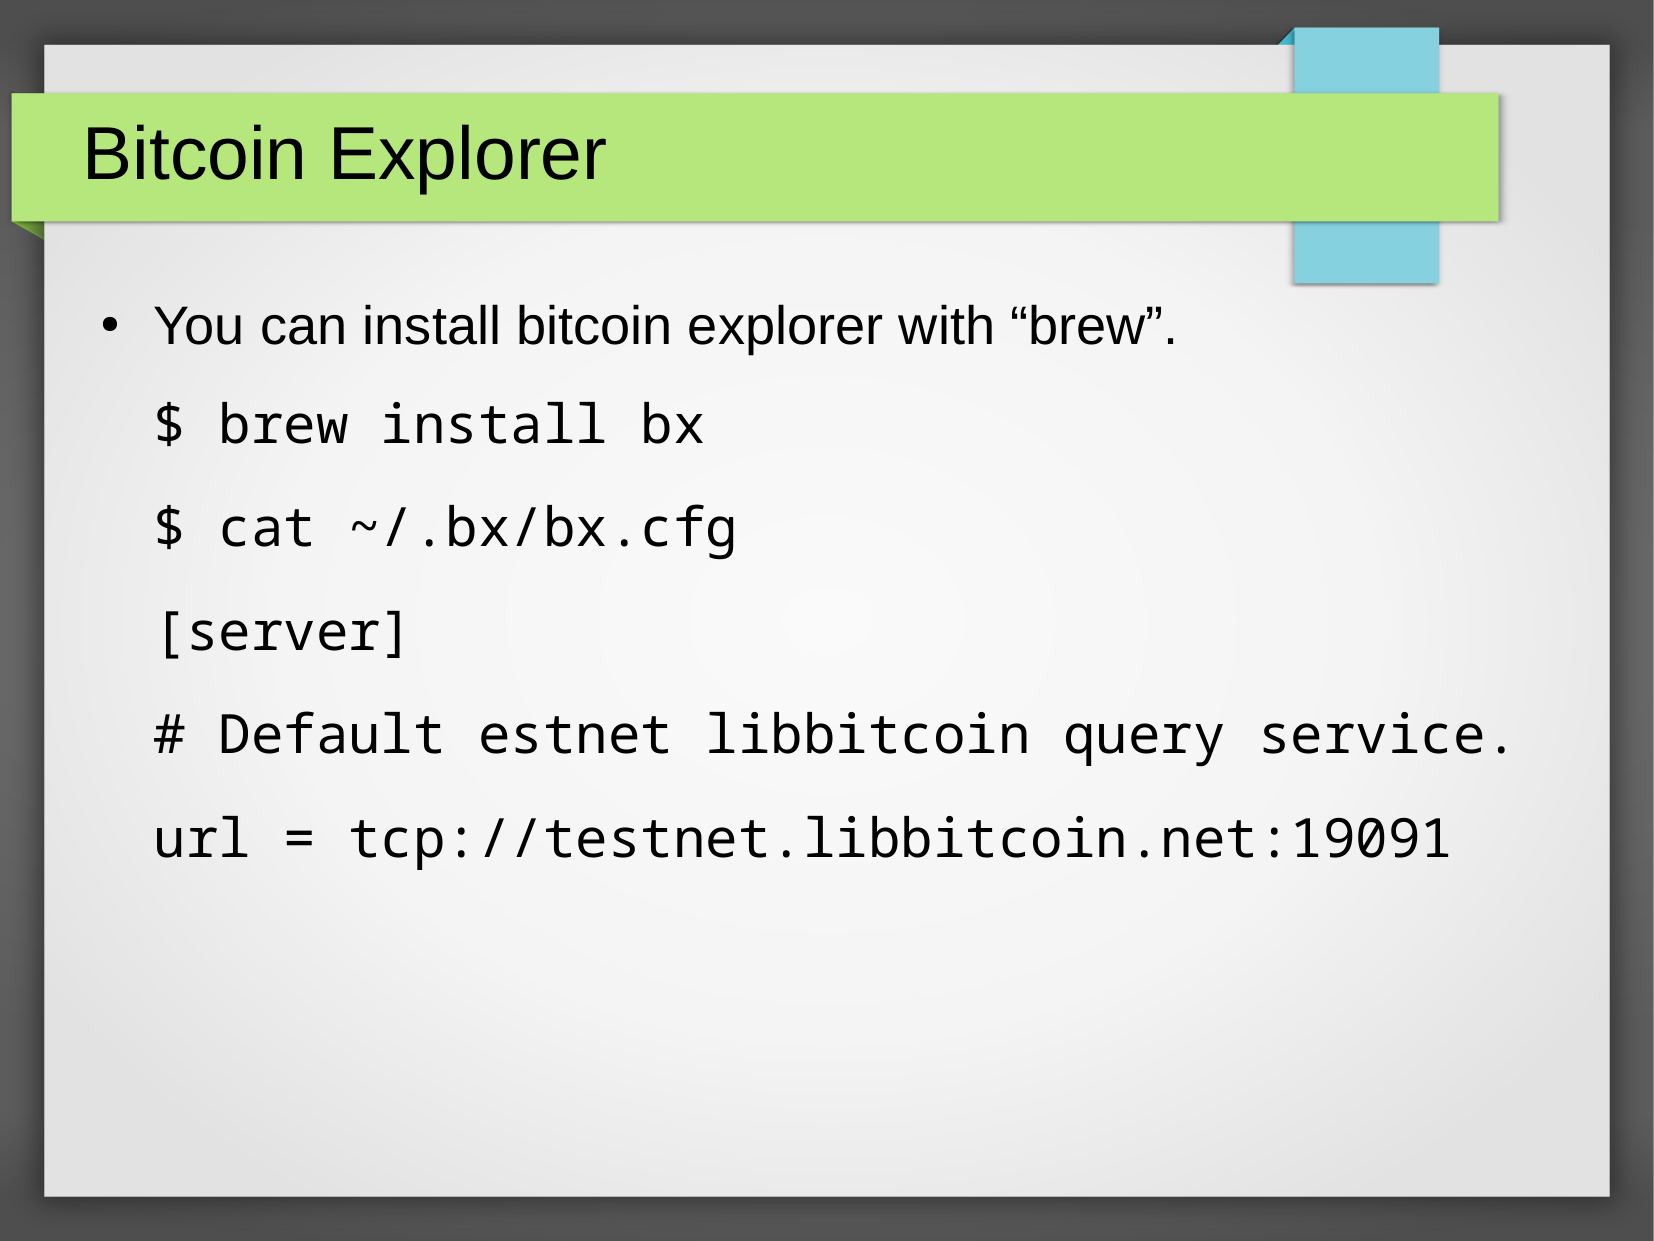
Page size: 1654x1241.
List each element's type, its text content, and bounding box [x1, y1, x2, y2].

list You can install bitcoin explorer with “brew”. $ brew install bx $ cat ~/.bx/bx.cfg [server] # Default estnet libbitcoin query service. url = tcp://testnet.libbitcoin.net:19091 [82, 295, 1571, 1015]
picture [0, 0, 1654, 1241]
title Bitcoin Explorer [82, 94, 1264, 213]
